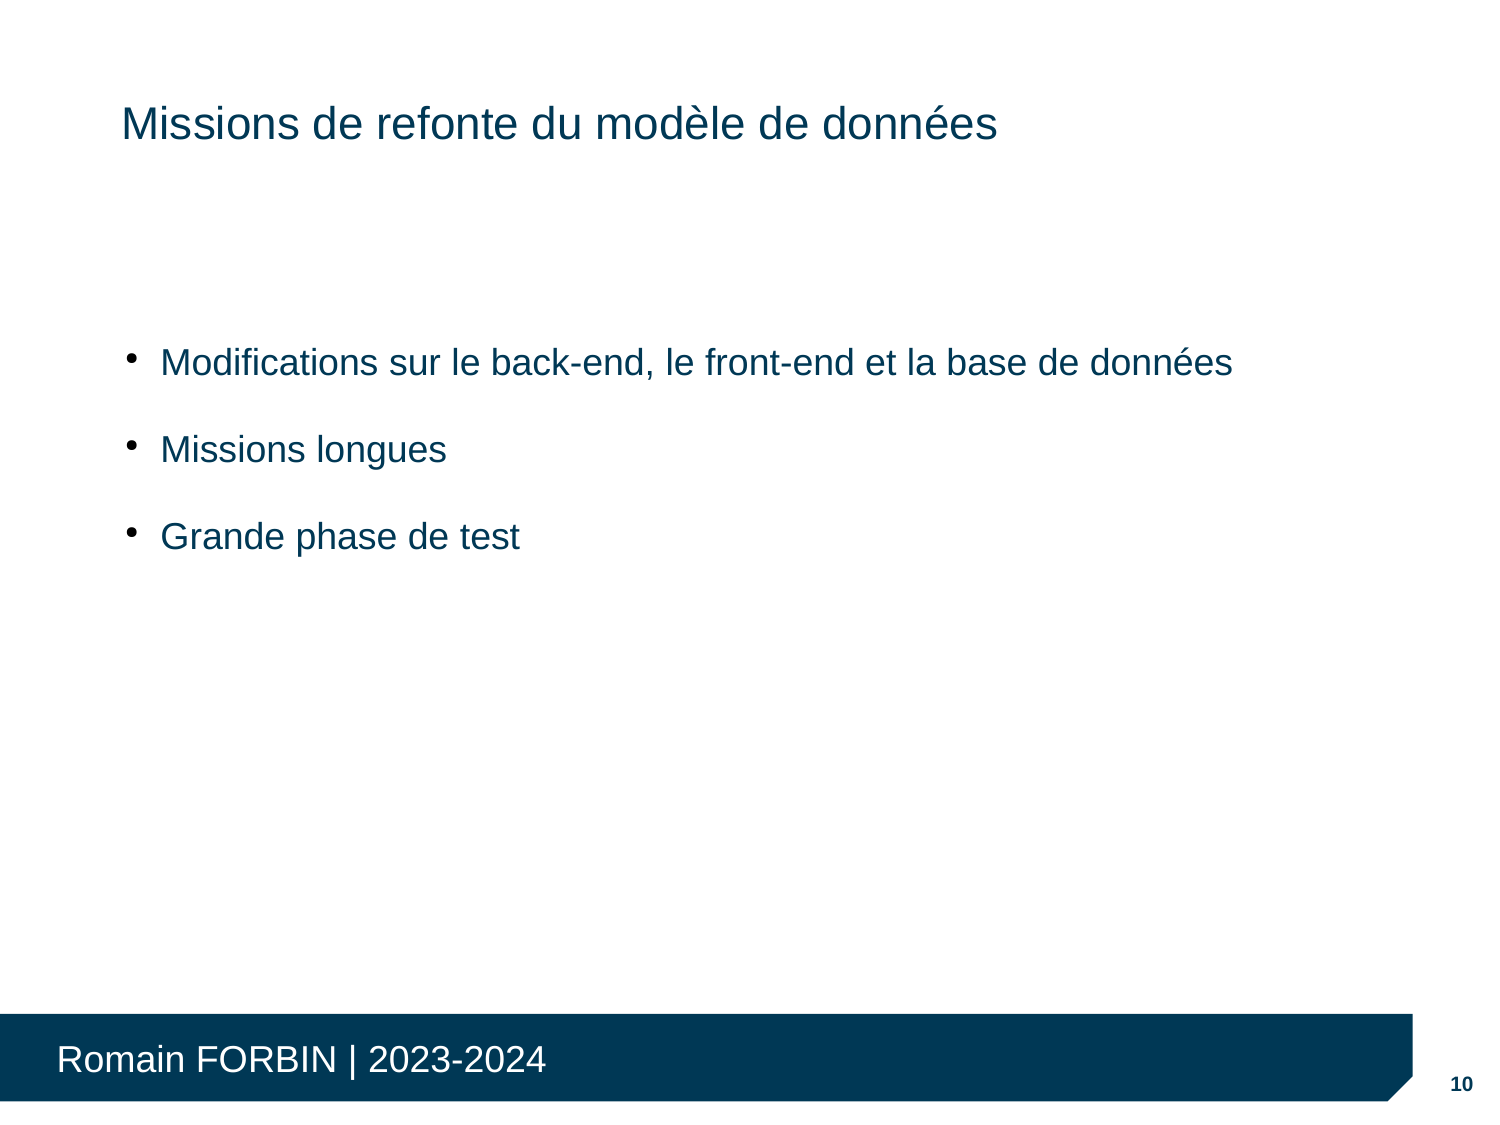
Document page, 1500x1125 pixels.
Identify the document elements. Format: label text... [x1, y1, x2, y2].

title Missions de refonte du modèle de données [121, 68, 1438, 179]
list Modifications sur le back-end, le front-end et la base de données Missions longues Grande phase de test [125, 337, 1382, 970]
